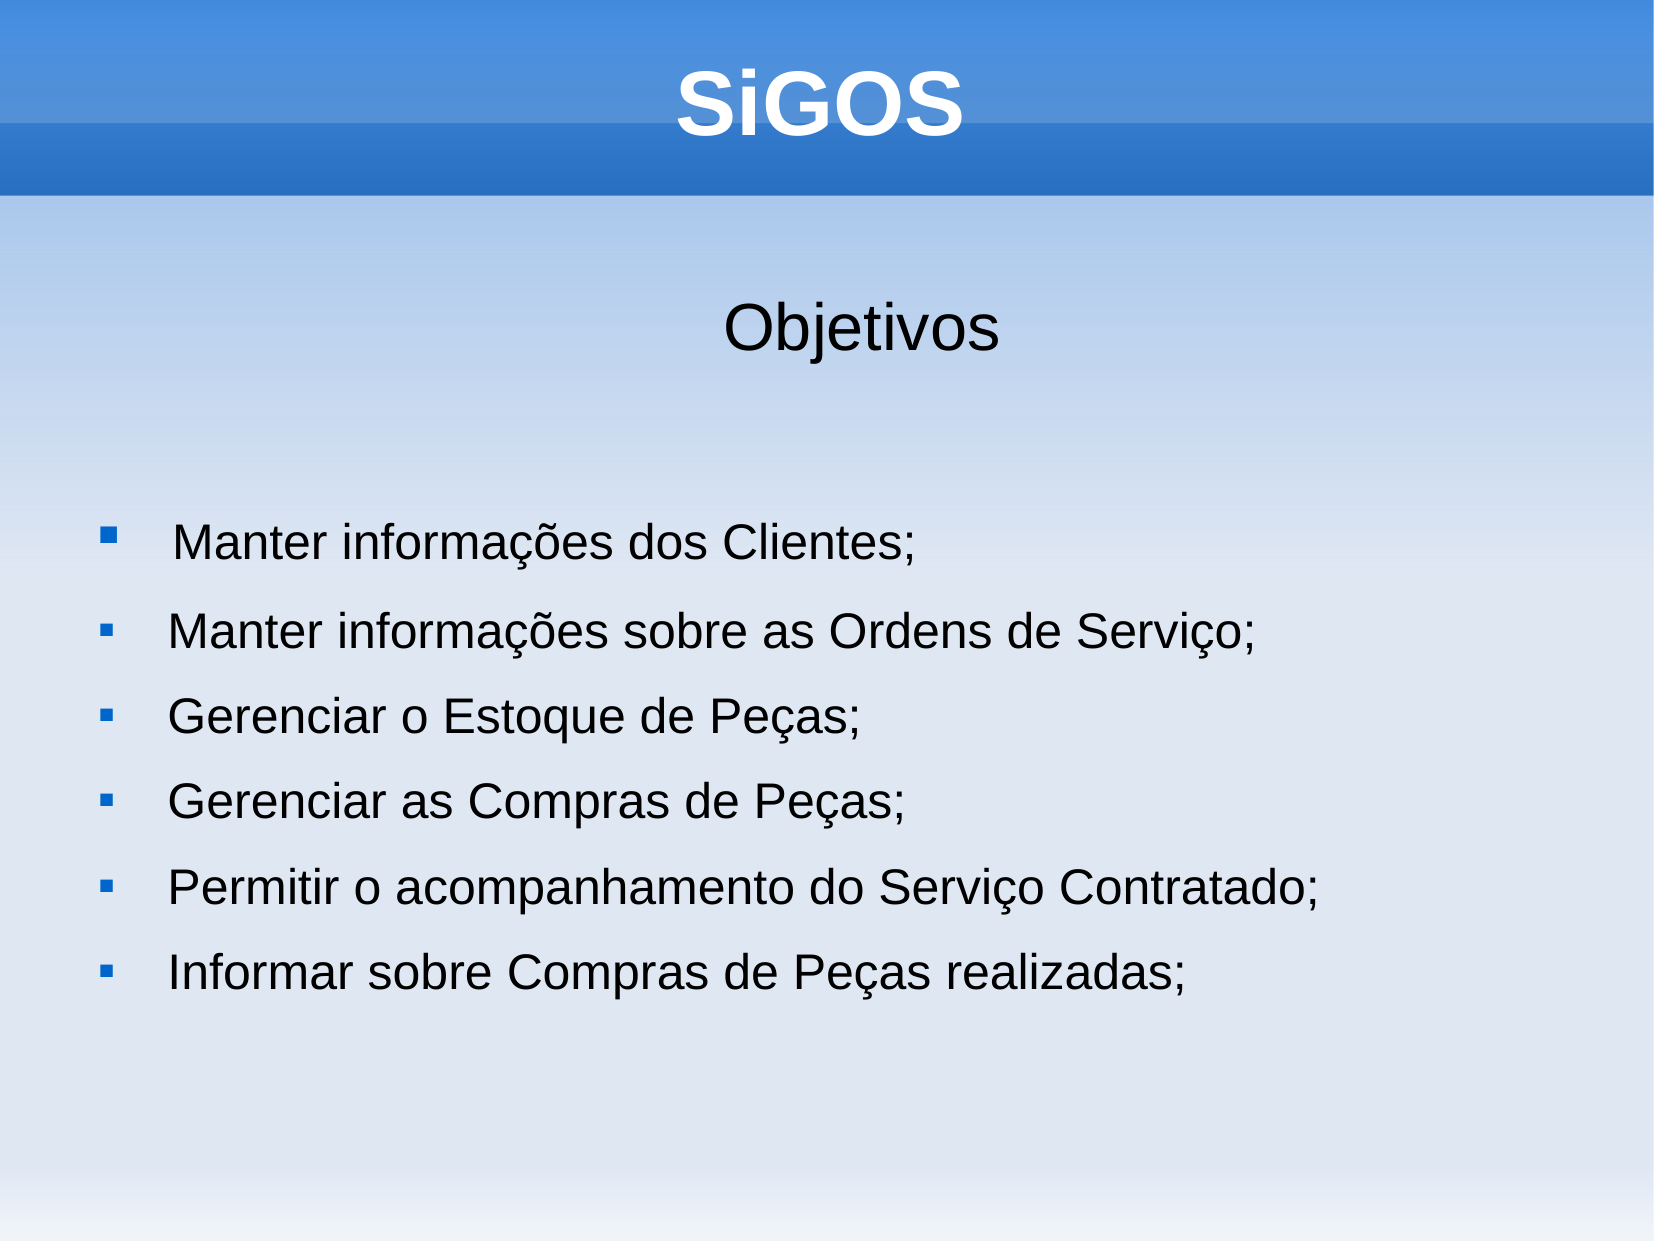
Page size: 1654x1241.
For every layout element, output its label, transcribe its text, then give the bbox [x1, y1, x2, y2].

picture [0, 0, 1654, 1241]
title SiGOS [76, 0, 1565, 208]
list Objetivos Manter informações dos Clientes; Manter informações sobre as Ordens de Serviço; Gerenciar o Estoque de Peças; Gerenciar as Compras de Peças; Permitir o acompanhamento do Serviço Contratado; Informar sobre Compras de Peças realizadas; [82, 290, 1571, 1171]
